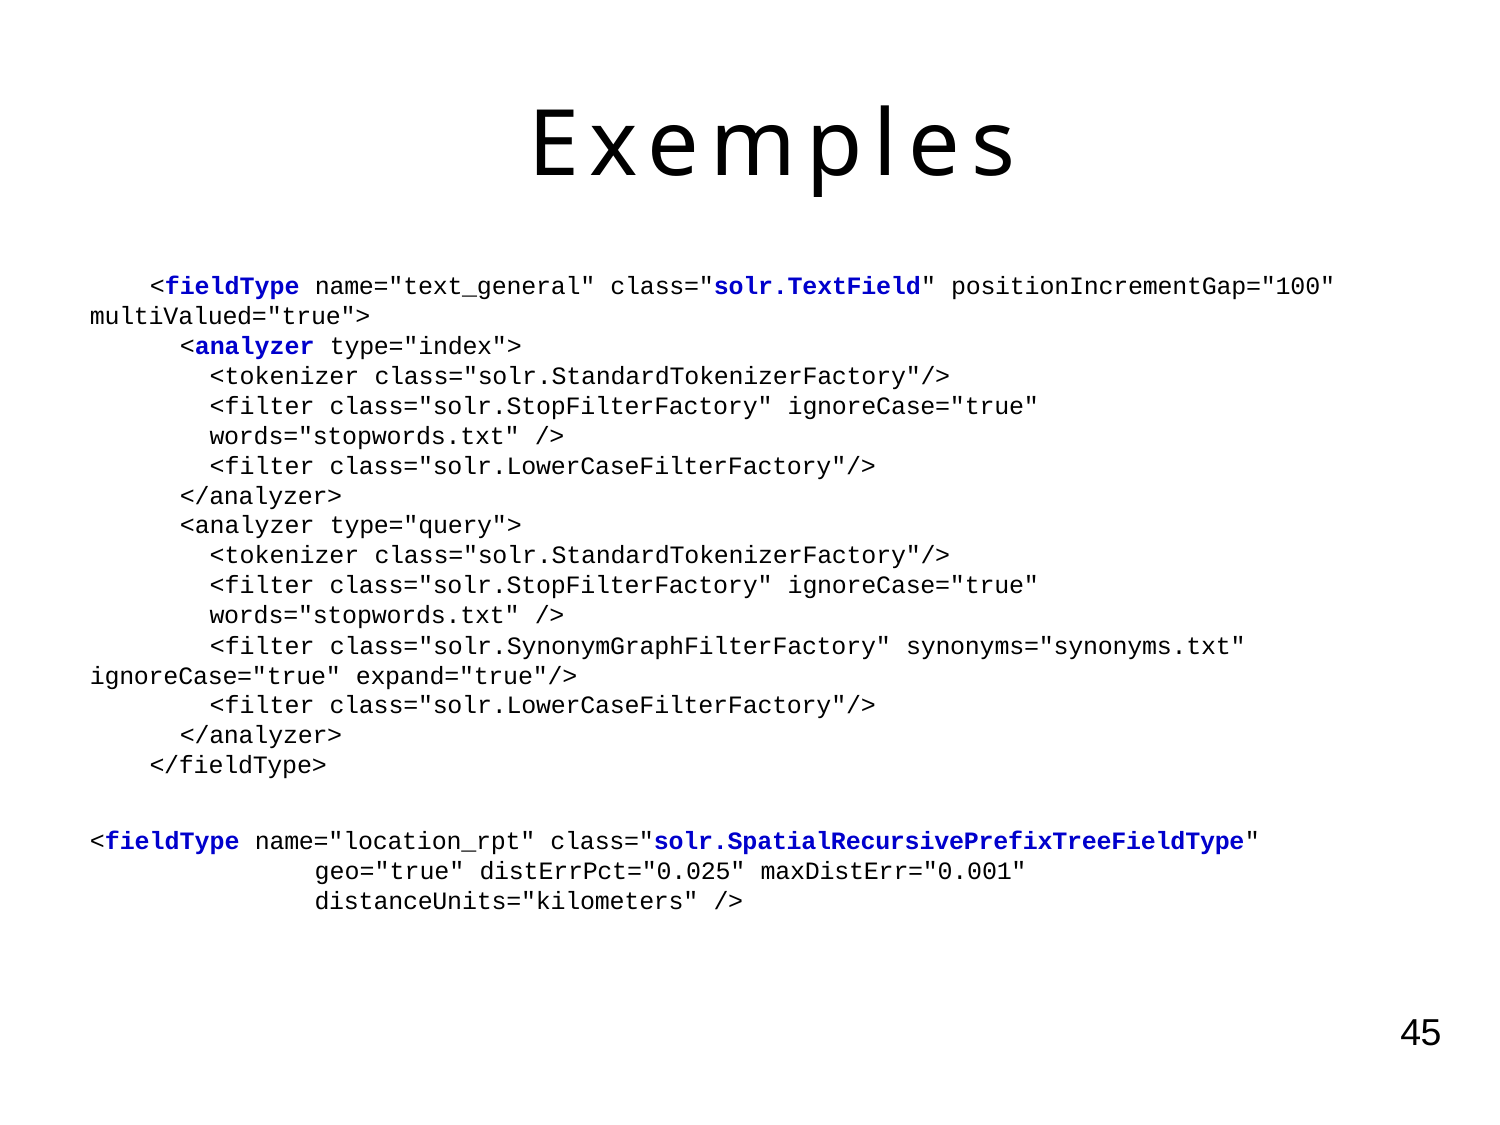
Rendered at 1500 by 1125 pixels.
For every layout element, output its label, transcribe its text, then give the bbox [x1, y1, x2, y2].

slide_number 45 [1373, 1009, 1451, 1125]
title Exemples [87, 26, 1413, 267]
text_box <fieldType name="text_general" class="solr.TextField" positionIncrementGap="100" multiValued="true"> <analyzer type="index"> <tokenizer class="solr.StandardTokenizerFactory"/> <filter class="solr.StopFilterFactory" ignoreCase="true" words="stopwords.txt" /> <filter class="solr.LowerCaseFilterFactory"/> </analyzer> <analyzer type="query"> <tokenizer class="solr.StandardTokenizerFactory"/> <filter class="solr.StopFilterFactory" ignoreCase="true" words="stopwords.txt" /> <filter class="solr.SynonymGraphFilterFactory" synonyms="synonyms.txt" ignoreCase="true" expand="true"/> <filter class="solr.LowerCaseFilterFactory"/> </analyzer> </fieldType> <fieldType name="location_rpt" class="solr.SpatialRecursivePrefixTreeFieldType" geo="true" distErrPct="0.025" maxDistErr="0.001" distanceUnits="kilometers" /> [87, 267, 1486, 915]
